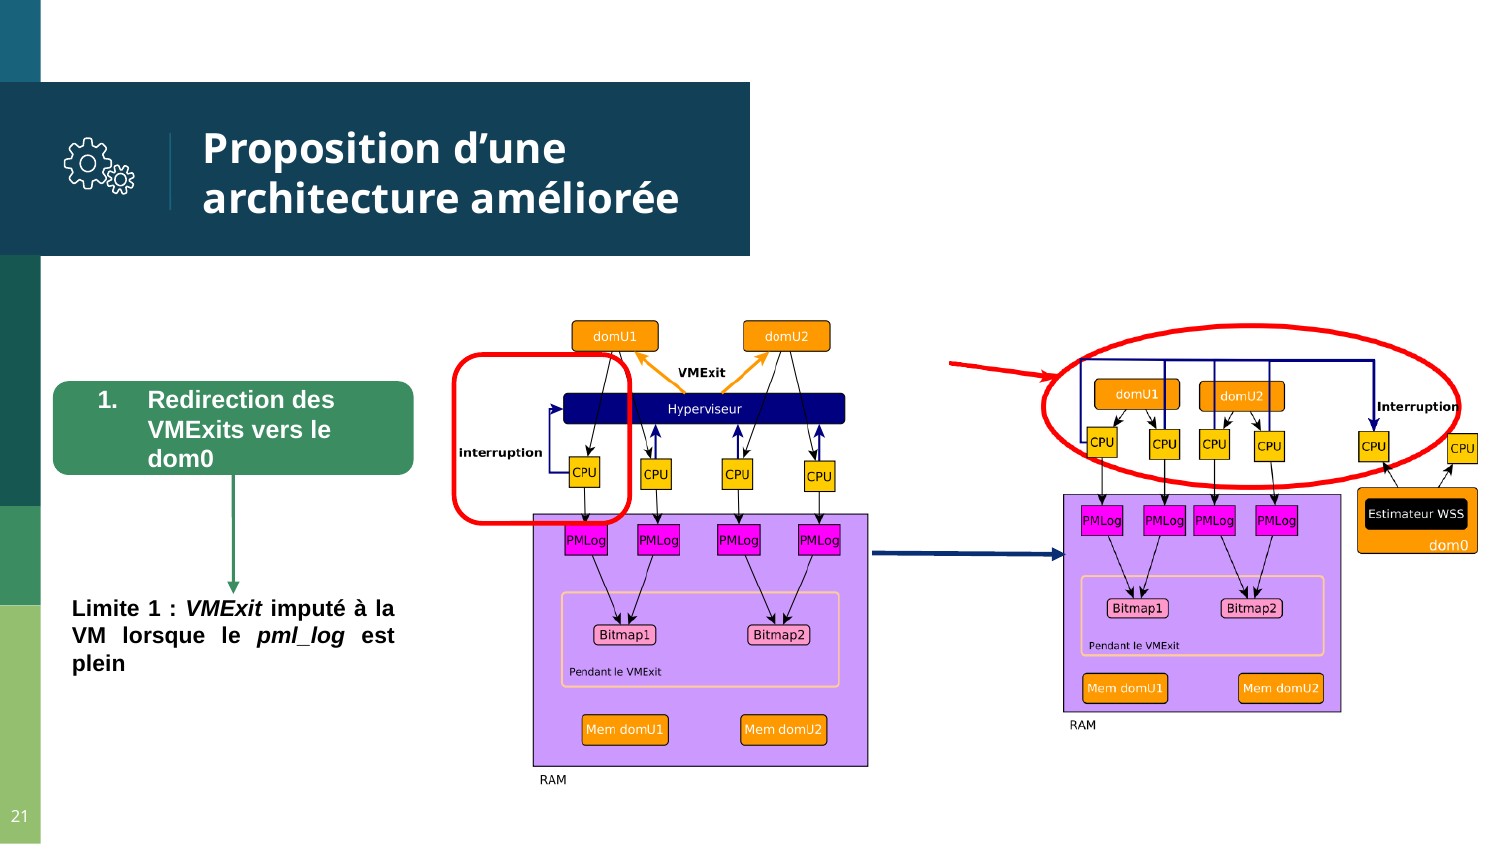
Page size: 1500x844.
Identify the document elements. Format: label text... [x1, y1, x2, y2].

slide_number <numéro> [0, 790, 49, 844]
picture [454, 315, 872, 791]
text_box Redirection des VMExits vers le dom0 [52, 381, 414, 475]
picture [942, 321, 1485, 732]
title Proposition d’une architecture améliorée [187, 87, 747, 256]
picture [457, 357, 627, 521]
text_box Limite 1 : VMExit imputé à la VM lorsque le pml_log est plein [52, 593, 414, 676]
